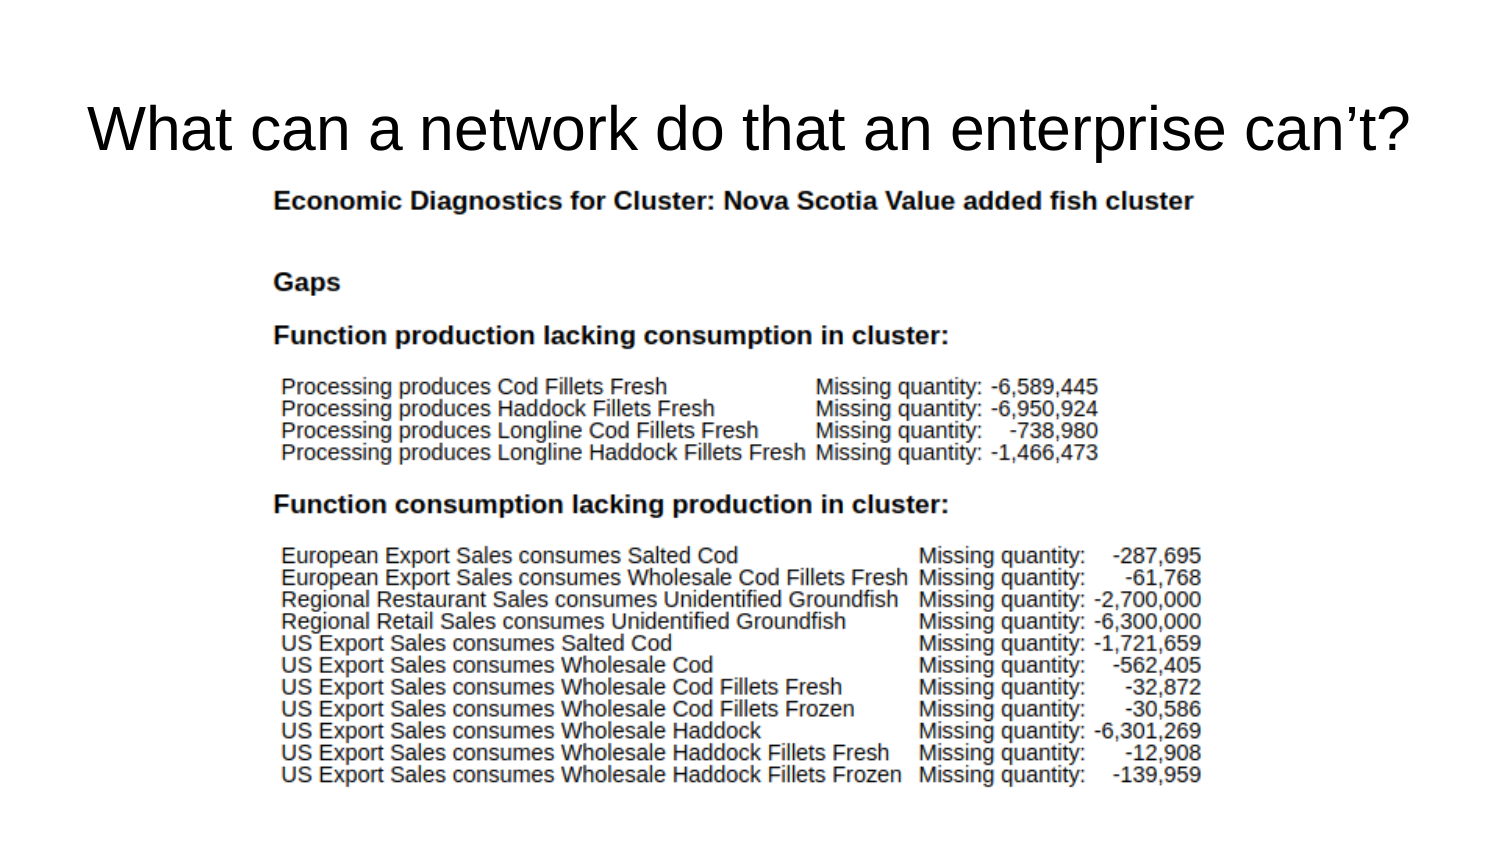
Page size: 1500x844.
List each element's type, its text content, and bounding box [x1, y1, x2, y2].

picture [257, 174, 1243, 795]
title What can a network do that an enterprise can’t? [51, 72, 1449, 167]
